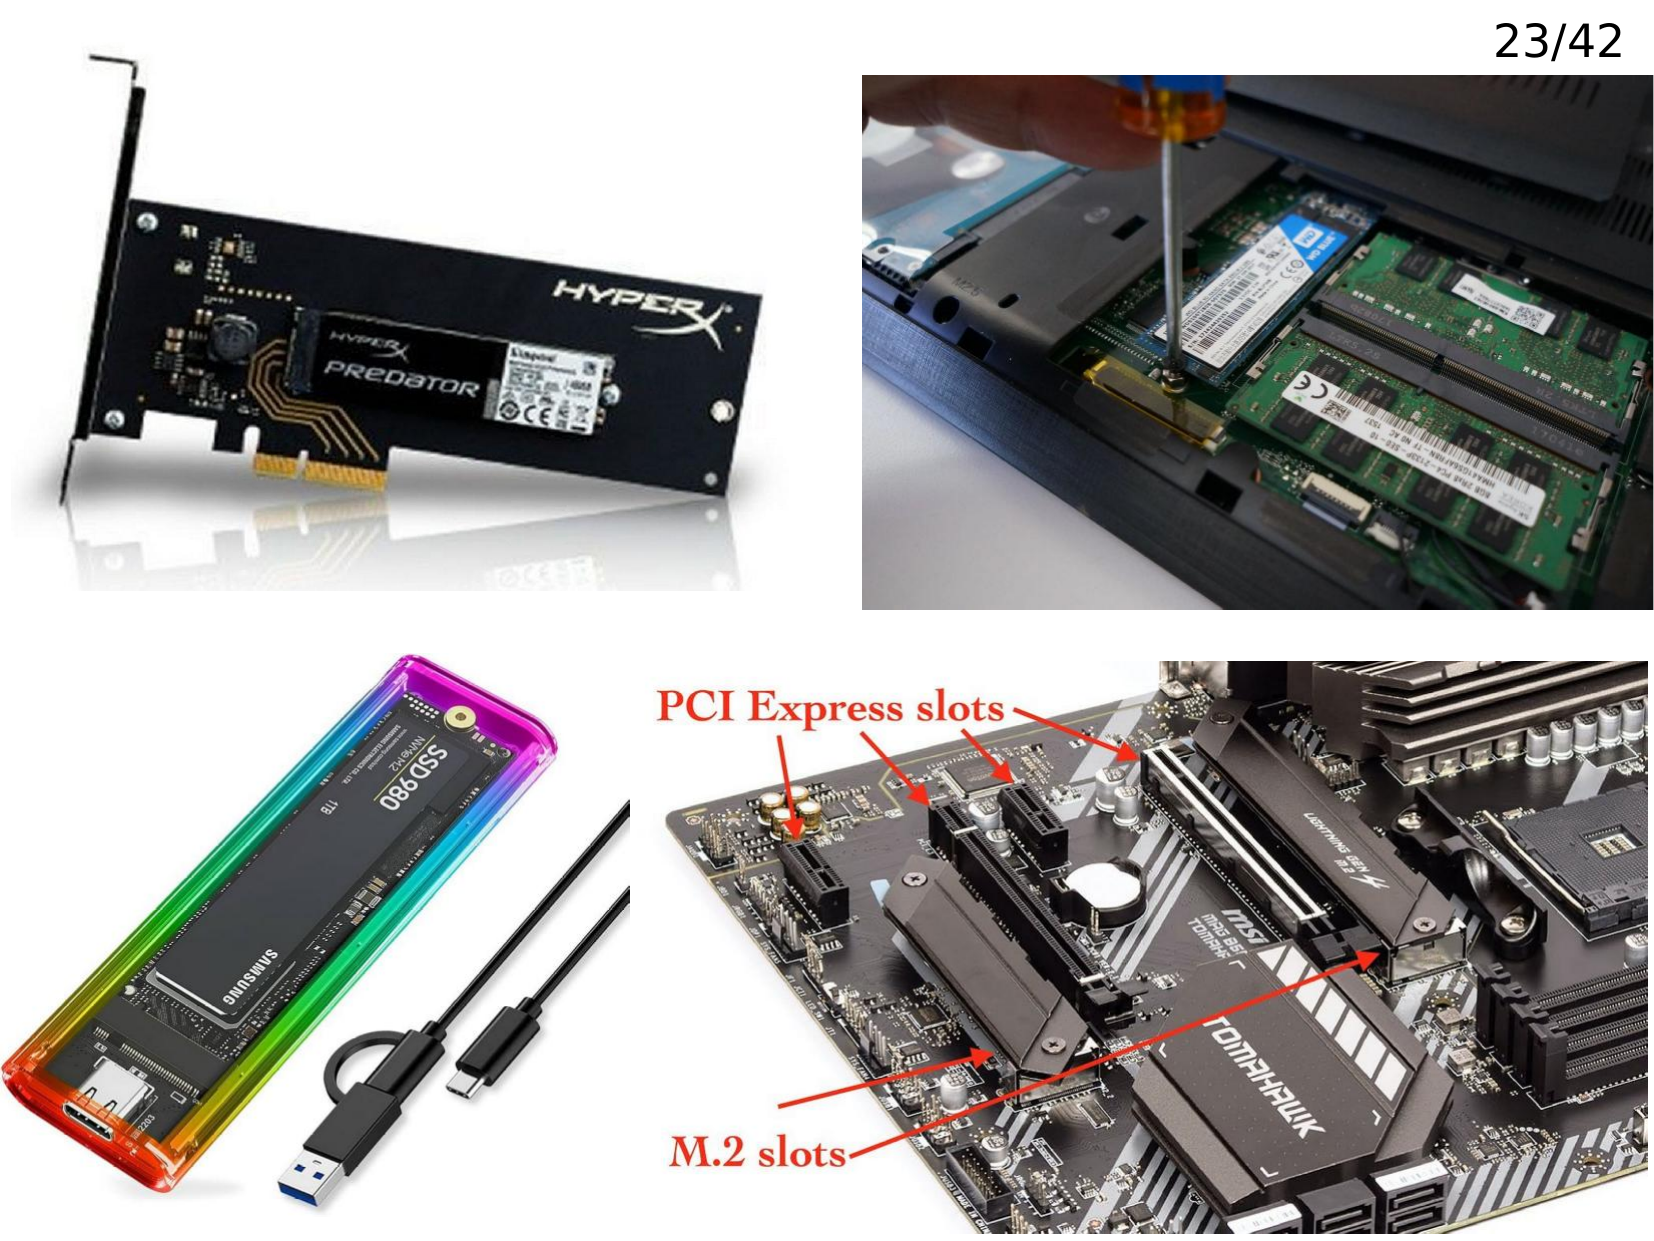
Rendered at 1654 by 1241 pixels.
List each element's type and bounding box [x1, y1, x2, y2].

picture [11, 7, 804, 591]
picture [862, 75, 1654, 610]
picture [0, 653, 1648, 1234]
